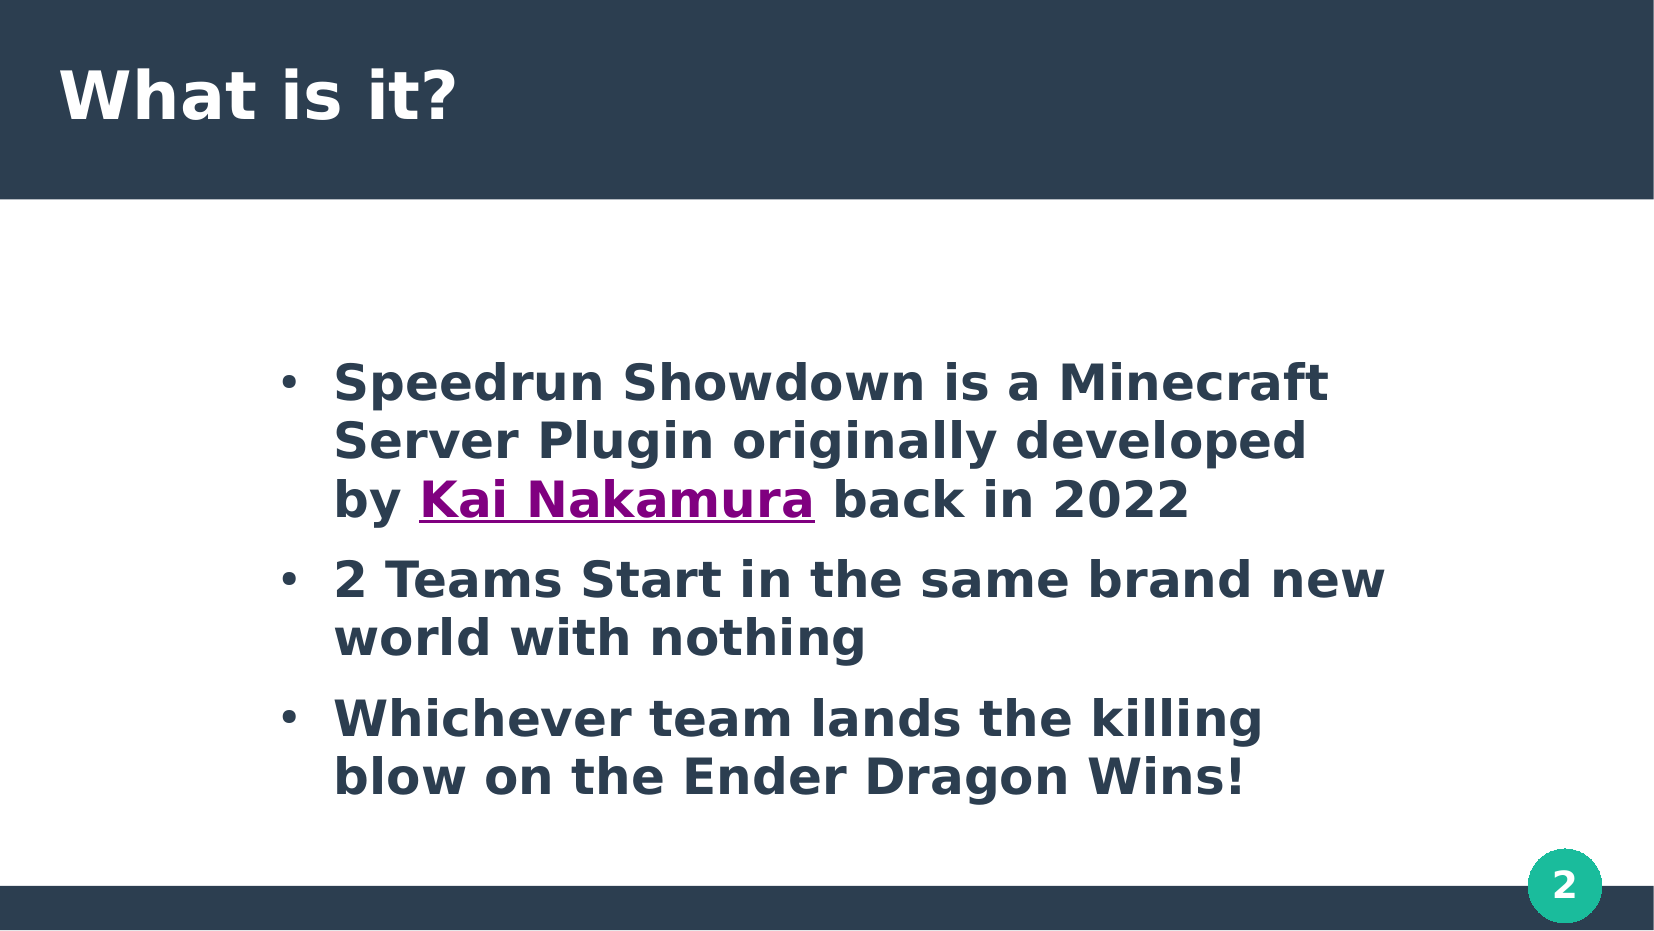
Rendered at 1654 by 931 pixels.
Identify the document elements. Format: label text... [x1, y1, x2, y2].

list Speedrun Showdown is a Minecraft Server Plugin originally developed by Kai Nakamura back in 2022 2 Teams Start in the same brand new world with nothing Whichever team lands the killing blow on the Ender Dragon Wins! [262, 354, 1388, 901]
title What is it? [59, 37, 1595, 155]
